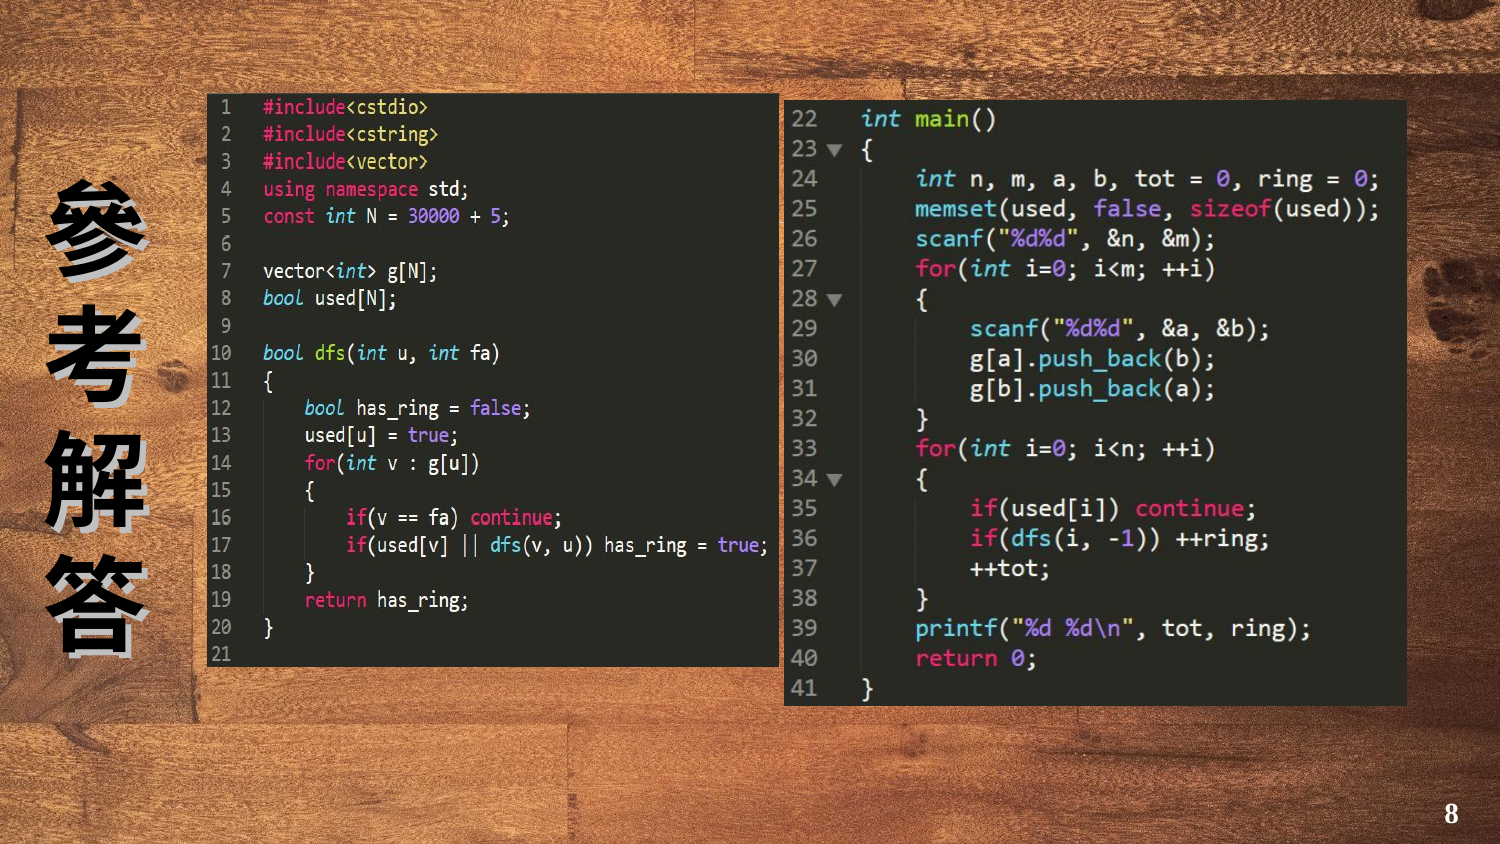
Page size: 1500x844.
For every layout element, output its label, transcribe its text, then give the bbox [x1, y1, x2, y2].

picture [207, 93, 779, 667]
picture [784, 100, 1407, 706]
text_box 參考解答 [27, 149, 166, 675]
slide_number 9 [1429, 779, 1500, 844]
